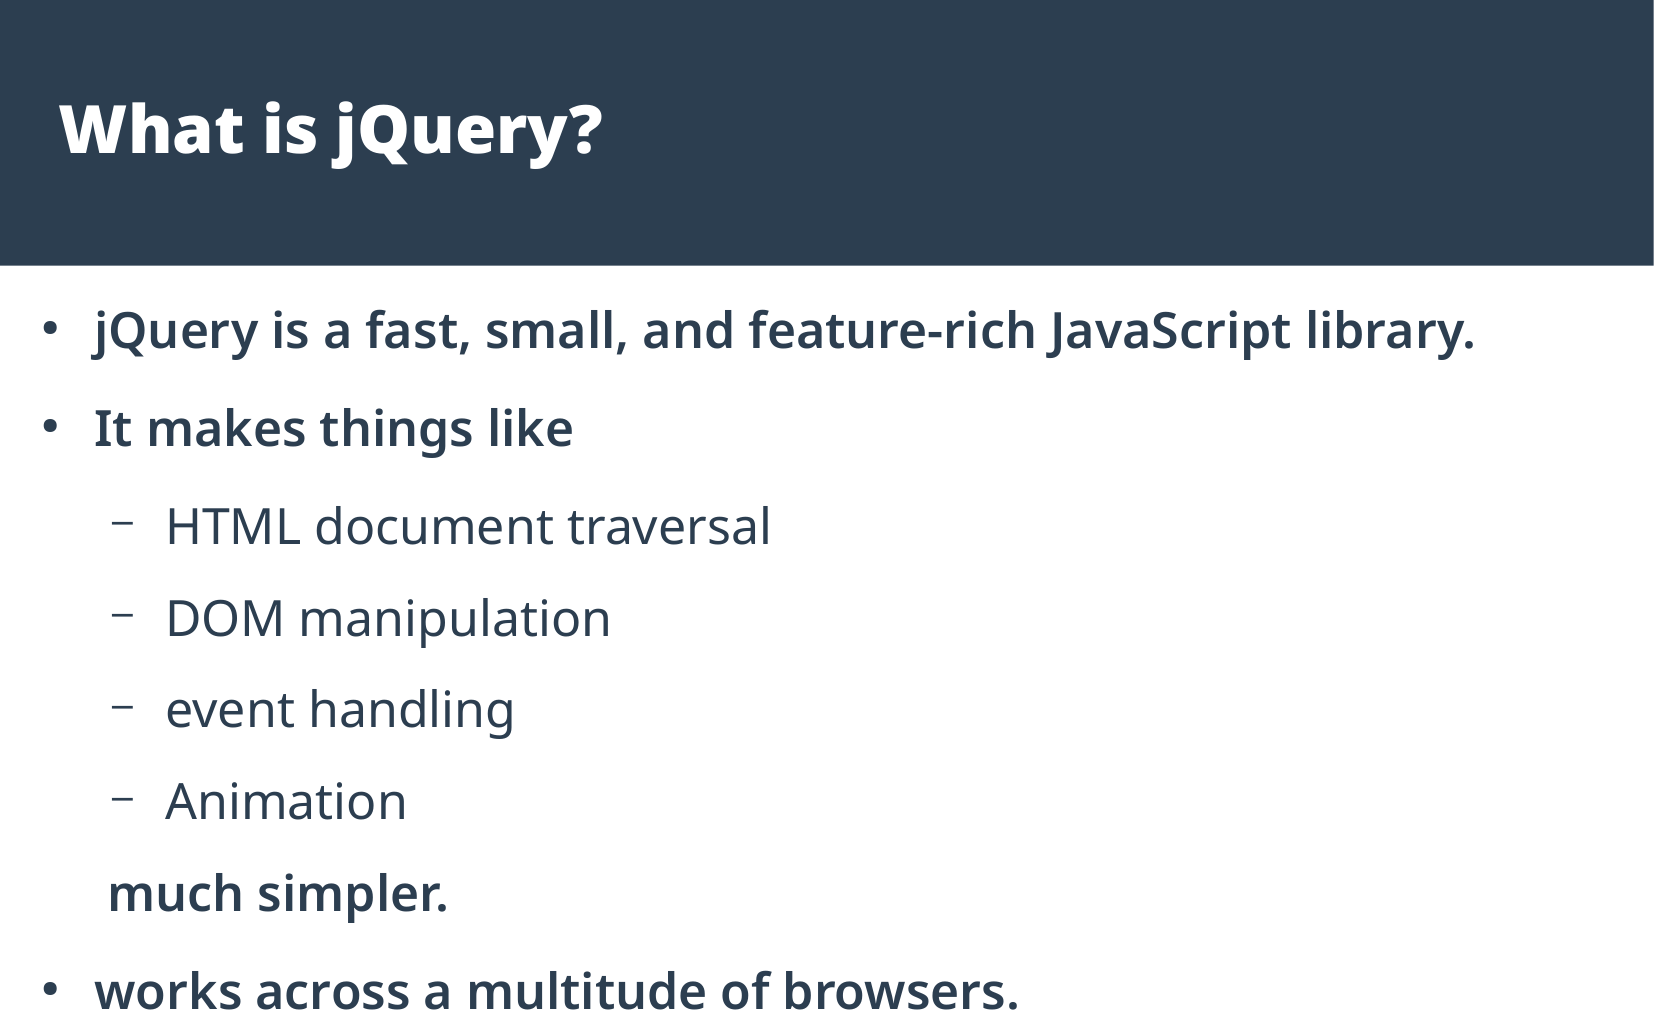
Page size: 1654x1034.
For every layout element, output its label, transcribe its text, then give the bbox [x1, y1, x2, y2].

list jQuery is a fast, small, and feature-rich JavaScript library. It makes things like HTML document traversal DOM manipulation event handling Animation much simpler. works across a multitude of browsers. [23, 295, 1560, 1034]
title What is jQuery? [58, 49, 1595, 207]
